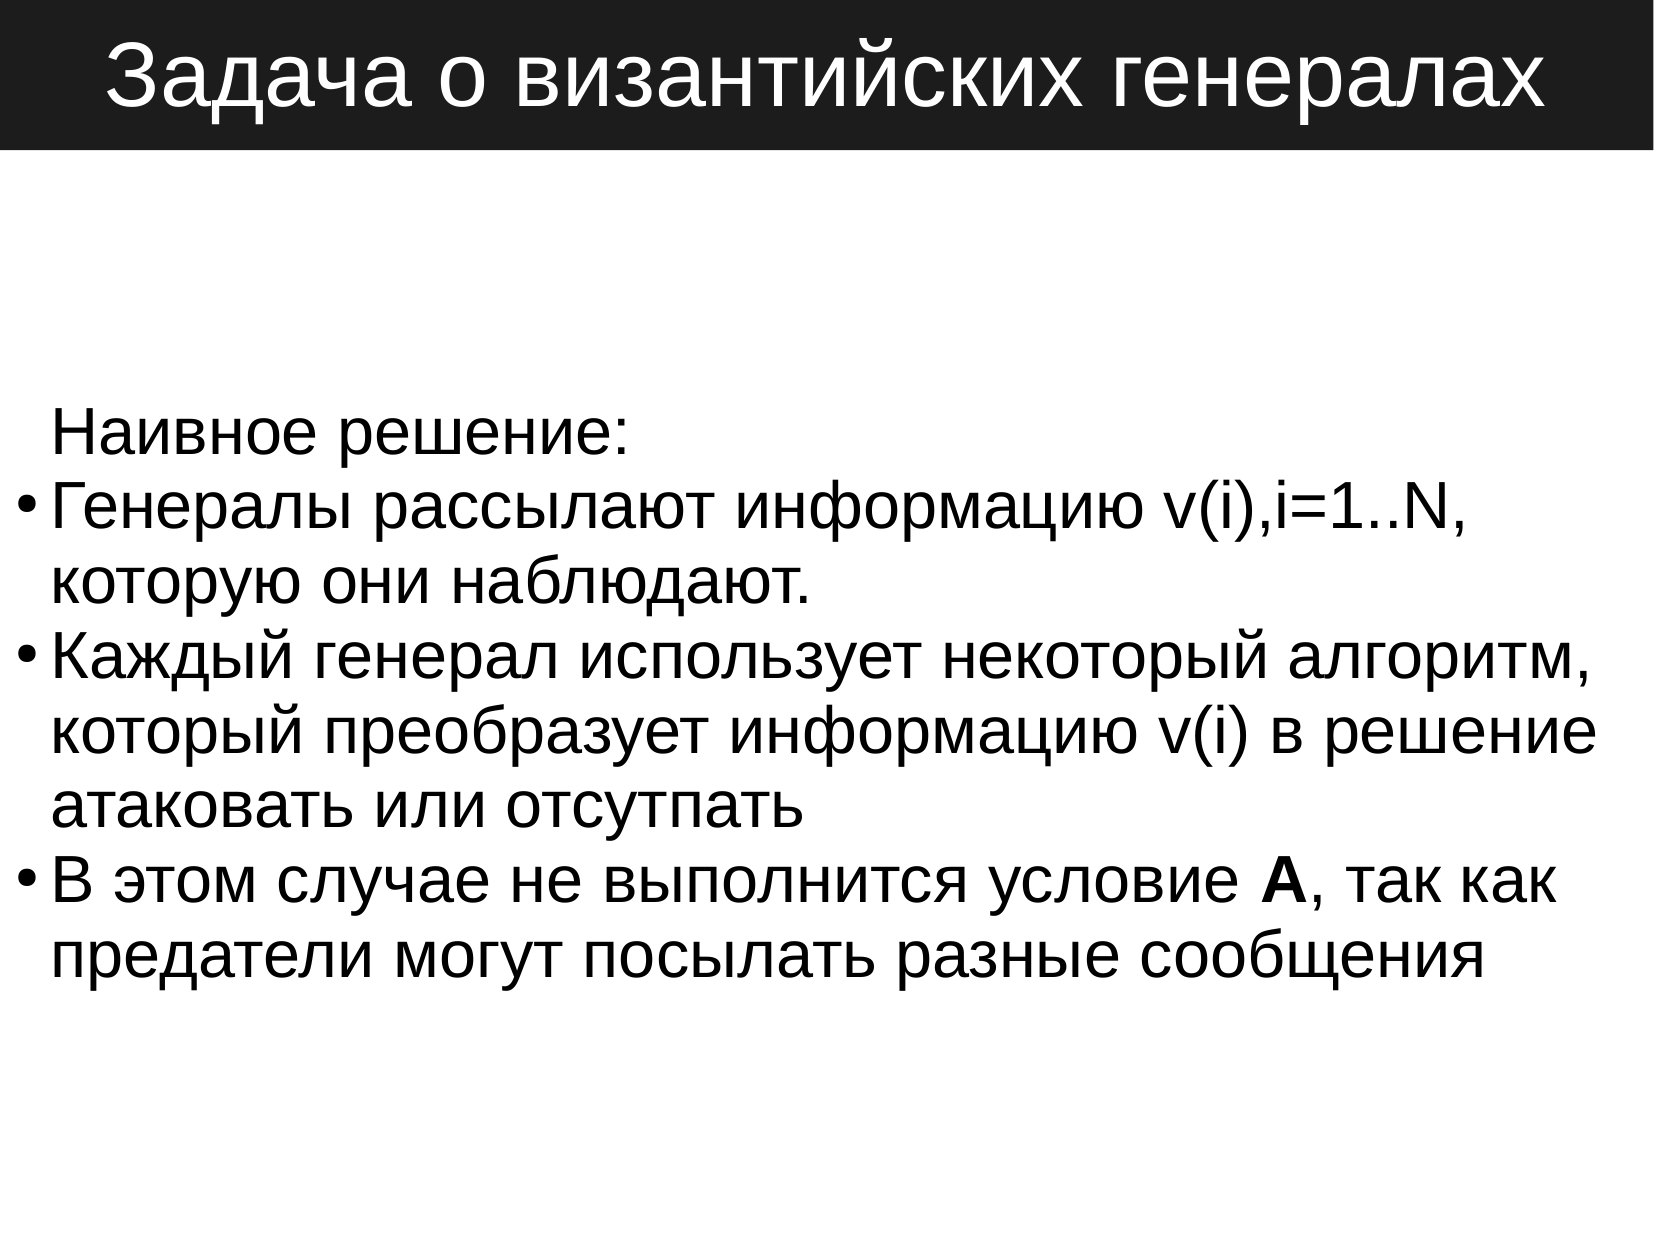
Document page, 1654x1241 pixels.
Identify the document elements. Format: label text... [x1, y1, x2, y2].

title Задача о византийских генералах [0, 0, 1654, 151]
subtitle Наивное решение: Генералы рассылают информацию v(i),i=1..N, которую они наблюдают. Каждый генерал использует некоторый алгоритм, который преобразует информацию v(i) в решение атаковать или отсутпать В этом случае не выполнится условие А, так как предатели могут посылать разные сообщения [15, 168, 1606, 1218]
